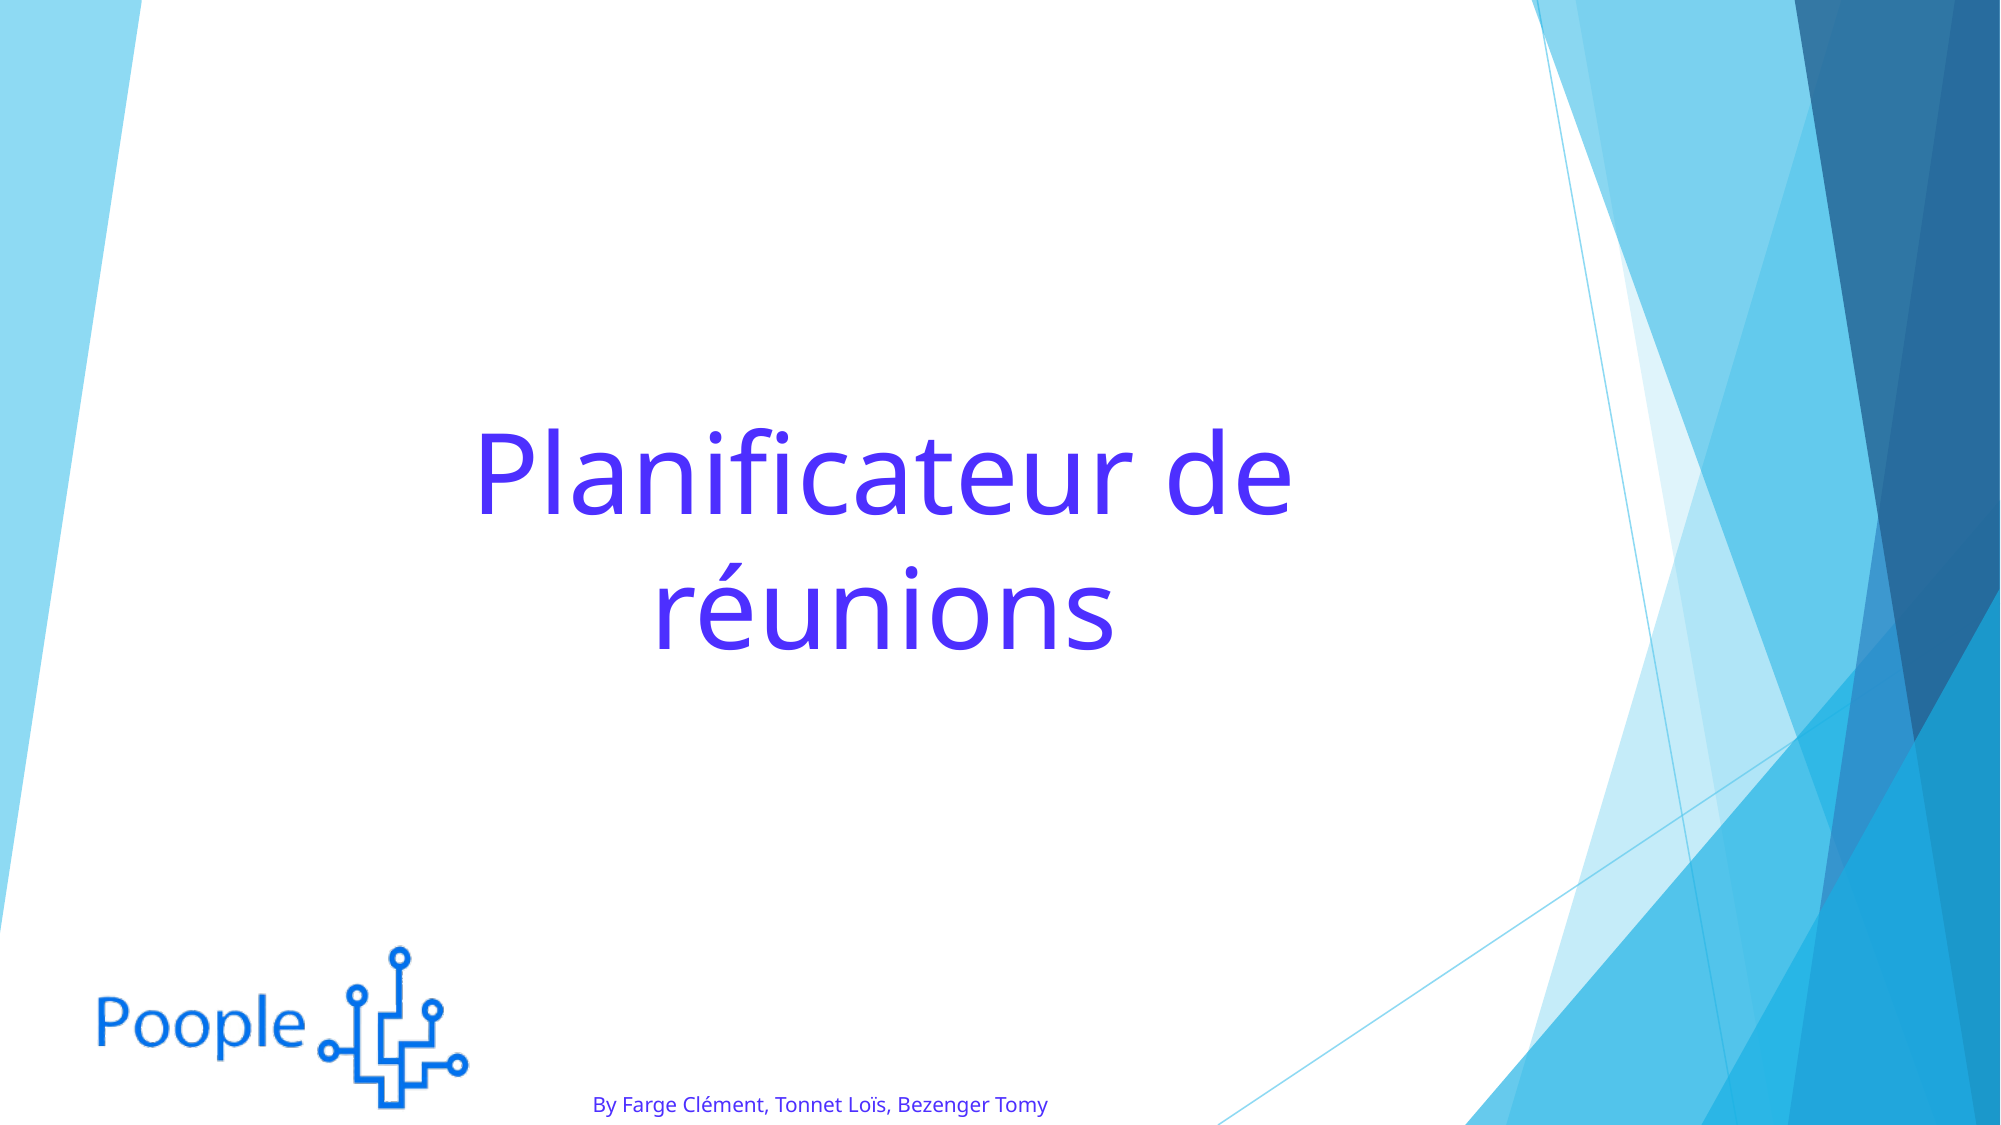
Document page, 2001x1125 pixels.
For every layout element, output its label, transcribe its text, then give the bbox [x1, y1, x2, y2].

text_box By Farge Clément, Tonnet Loïs, Bezenger Tomy [577, 1084, 1056, 1125]
picture [86, 929, 472, 1125]
title Planificateur de réunions [247, 394, 1522, 665]
